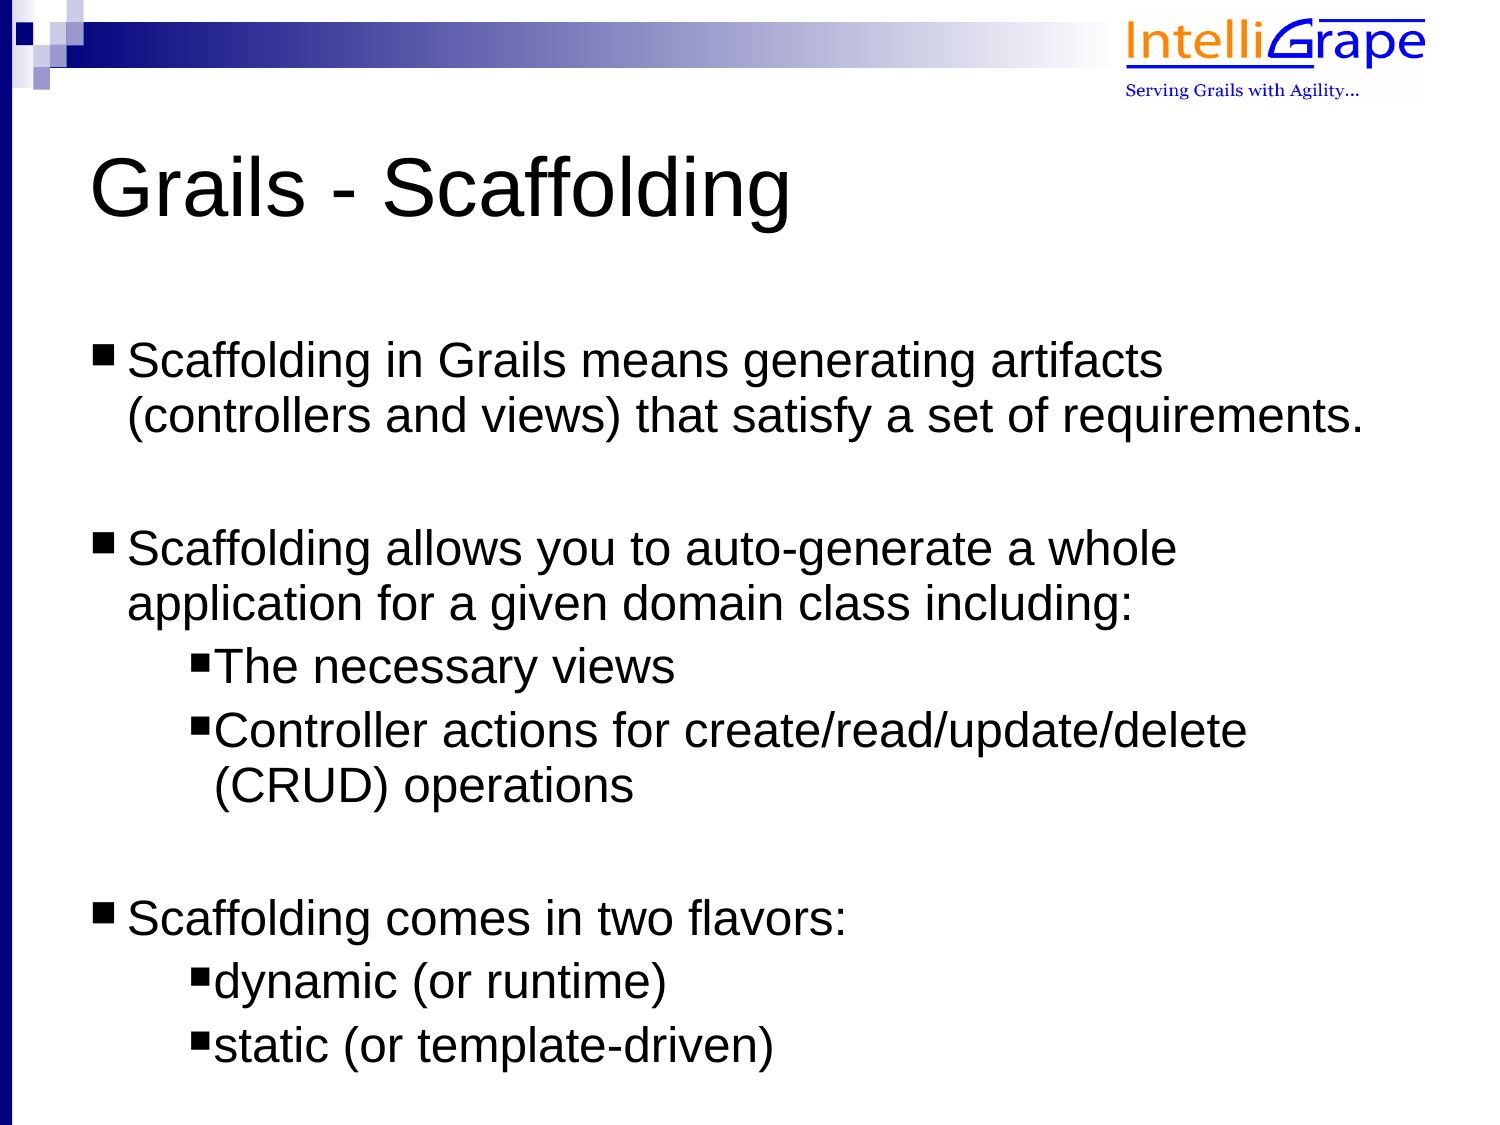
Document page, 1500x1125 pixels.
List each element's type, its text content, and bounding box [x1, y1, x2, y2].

list Scaffolding in Grails means generating artifacts (controllers and views) that satisfy a set of requirements. Scaffolding allows you to auto-generate a whole application for a given domain class including: The necessary views Controller actions for create/read/update/delete (CRUD) operations Scaffolding comes in two flavors: dynamic (or runtime) static (or template-driven) [75, 324, 1426, 1093]
picture [1125, 12, 1425, 74]
title Grails - Scaffolding [75, 74, 1426, 301]
